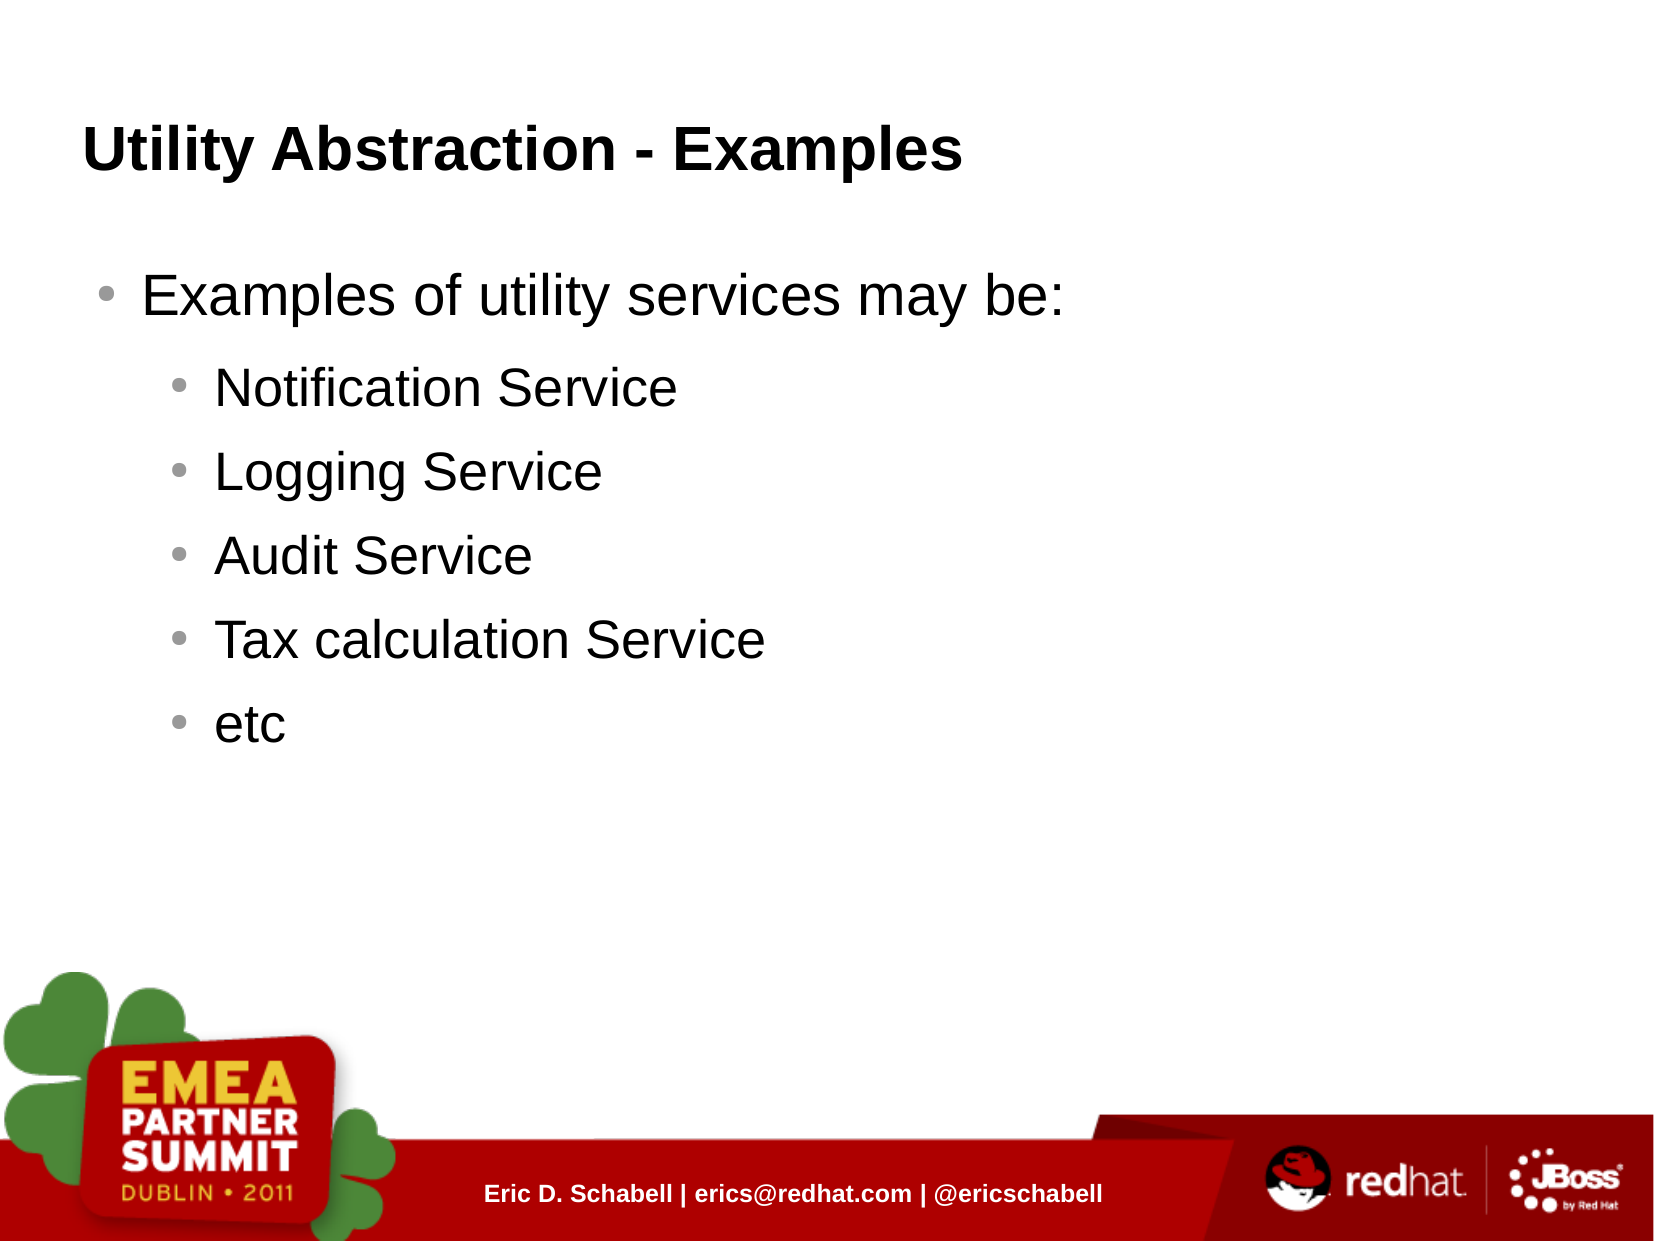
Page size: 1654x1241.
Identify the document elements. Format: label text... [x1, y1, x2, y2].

picture [0, 972, 1654, 1241]
title Utility Abstraction - Examples [82, 62, 1571, 236]
list Examples of utility services may be: Notification Service Logging Service Audit Service Tax calculation Service etc [80, 262, 1570, 1042]
